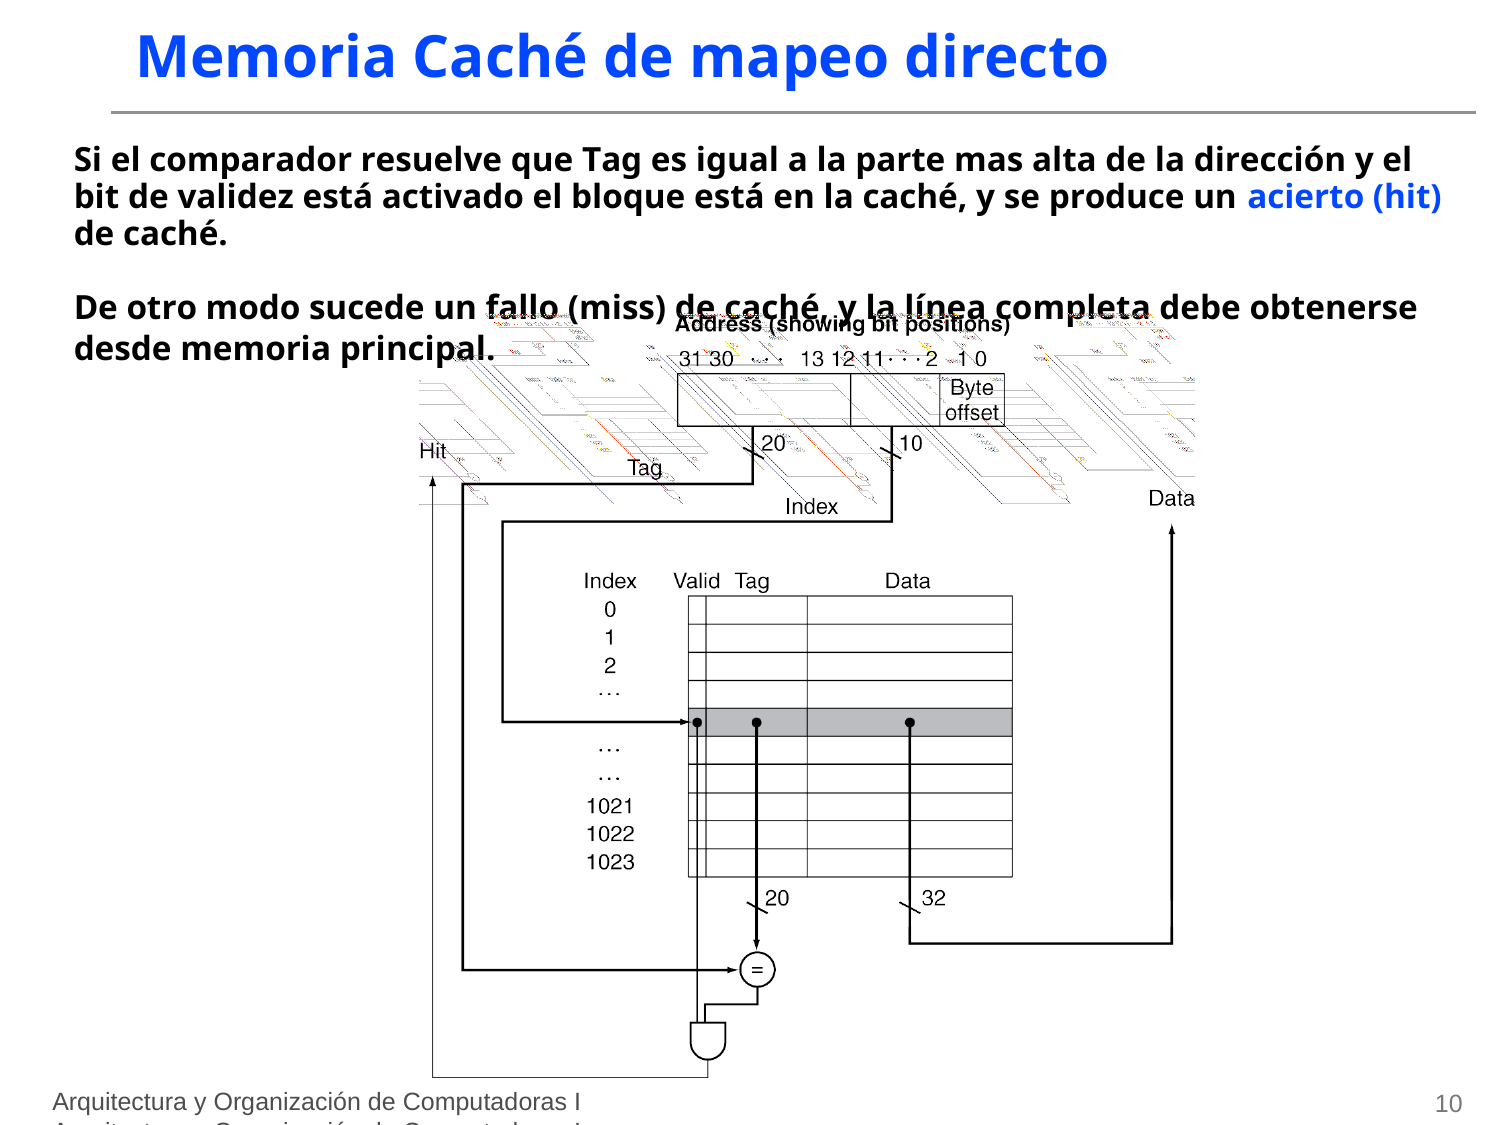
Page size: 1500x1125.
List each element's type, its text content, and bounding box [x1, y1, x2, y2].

picture [419, 312, 1195, 1078]
text_box Si el comparador resuelve que Tag es igual a la parte mas alta de la dirección y el bit de validez está activado el bloque está en la caché, y se produce un acierto (hit) de caché. De otro modo sucede un fallo (miss) de caché, y la línea completa debe obtenerse desde memoria principal. [59, 134, 1477, 1125]
title Memoria Caché de mapeo directo [125, 24, 1271, 104]
